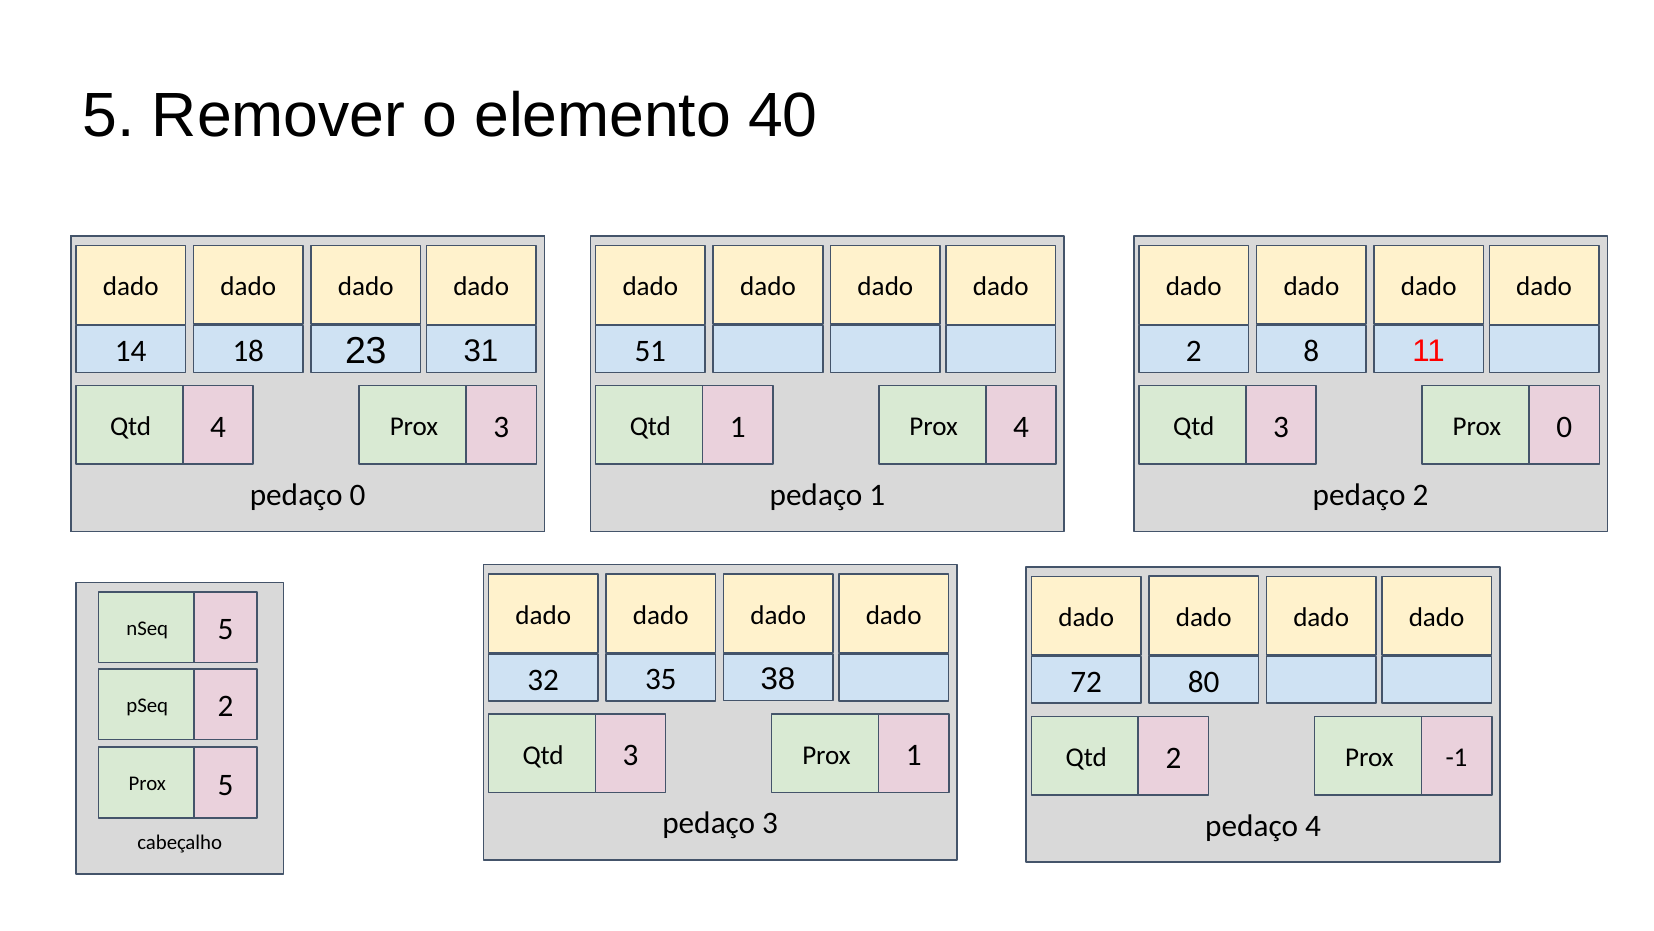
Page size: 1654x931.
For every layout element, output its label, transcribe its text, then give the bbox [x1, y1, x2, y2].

text_box 3 [595, 713, 666, 793]
text_box dado [1373, 245, 1484, 325]
text_box dado [1266, 576, 1376, 655]
text_box cabeçalho [76, 582, 284, 875]
text_box 5 [193, 591, 257, 663]
text_box Qtd [595, 385, 702, 465]
text_box 38 [723, 653, 833, 701]
text_box 31 [426, 325, 536, 373]
text_box dado [1148, 576, 1259, 655]
text_box Prox [771, 713, 878, 793]
text_box [830, 325, 941, 373]
text_box 4 [182, 385, 254, 465]
text_box dado [946, 245, 1056, 325]
text_box dado [193, 245, 304, 325]
text_box dado [723, 574, 833, 653]
text_box pedaço 4 [1026, 566, 1500, 863]
text_box 8 [1256, 325, 1367, 373]
text_box 1 [878, 713, 949, 793]
text_box pedaço 0 [70, 236, 545, 532]
text_box dado [426, 245, 536, 325]
text_box 80 [1148, 656, 1259, 704]
text_box pedaço 1 [590, 236, 1065, 532]
text_box Qtd [488, 713, 595, 793]
text_box 23 [310, 325, 421, 373]
text_box 2 [1138, 716, 1209, 795]
text_box Prox [1422, 385, 1529, 465]
text_box dado [713, 245, 823, 325]
text_box 72 [1031, 656, 1141, 704]
text_box dado [75, 245, 186, 325]
text_box [1381, 656, 1492, 704]
title 5. Remover o elemento 40 [82, 37, 1571, 193]
text_box dado [1138, 245, 1249, 325]
text_box pSeq [98, 668, 193, 740]
text_box pedaço 2 [1133, 236, 1608, 532]
text_box 4 [985, 385, 1057, 465]
text_box [713, 325, 823, 373]
text_box dado [605, 573, 716, 653]
text_box dado [838, 574, 949, 653]
text_box 14 [75, 325, 186, 373]
text_box 51 [595, 325, 706, 373]
text_box Prox [878, 385, 985, 465]
text_box Prox [359, 385, 466, 465]
text_box [1266, 656, 1376, 704]
text_box 32 [488, 654, 598, 701]
text_box 35 [605, 653, 716, 701]
text_box [838, 654, 949, 701]
text_box dado [595, 245, 706, 325]
text_box 0 [1529, 385, 1600, 465]
text_box pedaço 3 [483, 564, 957, 860]
text_box Qtd [1138, 385, 1245, 465]
text_box 2 [1138, 325, 1249, 373]
text_box [946, 325, 1056, 373]
text_box Prox [98, 747, 193, 818]
text_box dado [1031, 576, 1141, 656]
text_box -1 [1421, 716, 1492, 795]
text_box [1489, 325, 1599, 373]
text_box Qtd [75, 385, 182, 465]
text_box 11 [1373, 325, 1484, 373]
text_box 3 [1245, 385, 1317, 465]
text_box 5 [193, 747, 257, 818]
text_box dado [1256, 245, 1367, 325]
text_box Qtd [1031, 716, 1138, 795]
text_box dado [310, 245, 421, 325]
text_box 18 [193, 325, 304, 373]
text_box dado [830, 245, 941, 325]
text_box 3 [466, 385, 537, 465]
text_box 2 [193, 668, 257, 740]
text_box dado [488, 574, 598, 653]
text_box 1 [702, 385, 773, 465]
text_box dado [1489, 245, 1599, 325]
text_box Prox [1314, 716, 1421, 795]
text_box nSeq [98, 591, 193, 663]
text_box dado [1381, 576, 1492, 656]
